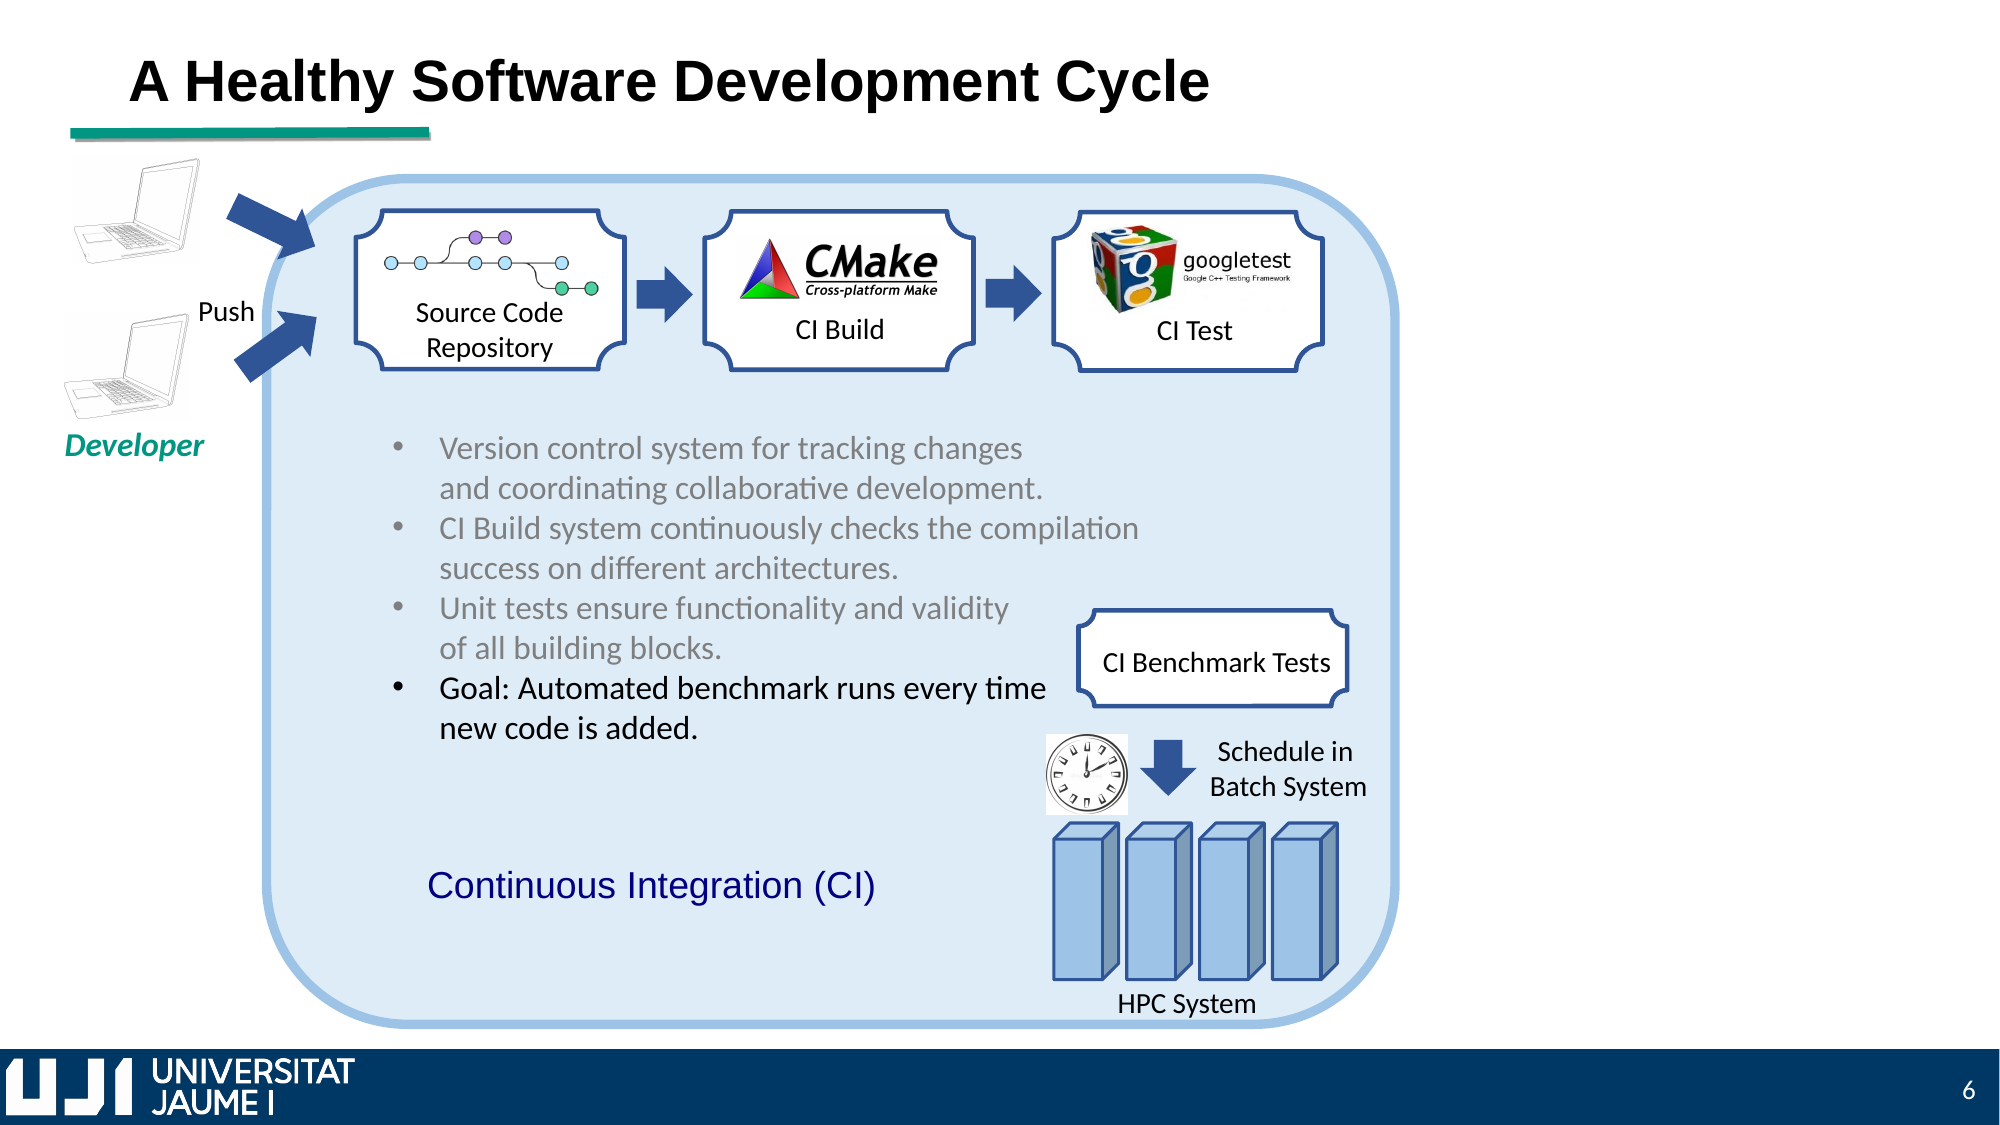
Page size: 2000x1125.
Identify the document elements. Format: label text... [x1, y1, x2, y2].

text_box Developer [49, 415, 223, 472]
picture [62, 313, 190, 421]
text_box [226, 193, 1396, 1025]
text_box CI Benchmark Tests [1164, 636, 1350, 687]
picture [1087, 224, 1295, 314]
slide_number <number> [1871, 1057, 1991, 1125]
text_box Push [183, 284, 272, 336]
picture [736, 235, 942, 303]
text_box Schedule in Batch System [1193, 724, 1384, 811]
text_box HPC System [1102, 977, 1274, 1028]
picture [0, 1049, 2000, 1125]
text_box Continuous Integration (CI) [377, 853, 926, 924]
picture [383, 227, 600, 299]
text_box A Healthy Software Development Cycle [113, 0, 1768, 196]
picture [73, 157, 201, 265]
text_box CI Build [780, 303, 902, 354]
text_box Source Code Repository [399, 299, 580, 372]
picture [1046, 758, 1128, 815]
text_box Version control system for tracking changes and coordinating collaborative development. CI Build system continuously checks the compilation success on different architectures. Unit tests ensure functionality and validity of all building blocks. Goal: Automated benchmark runs every time new code is added. [377, 418, 1164, 758]
text_box CI Test [1141, 314, 1250, 355]
